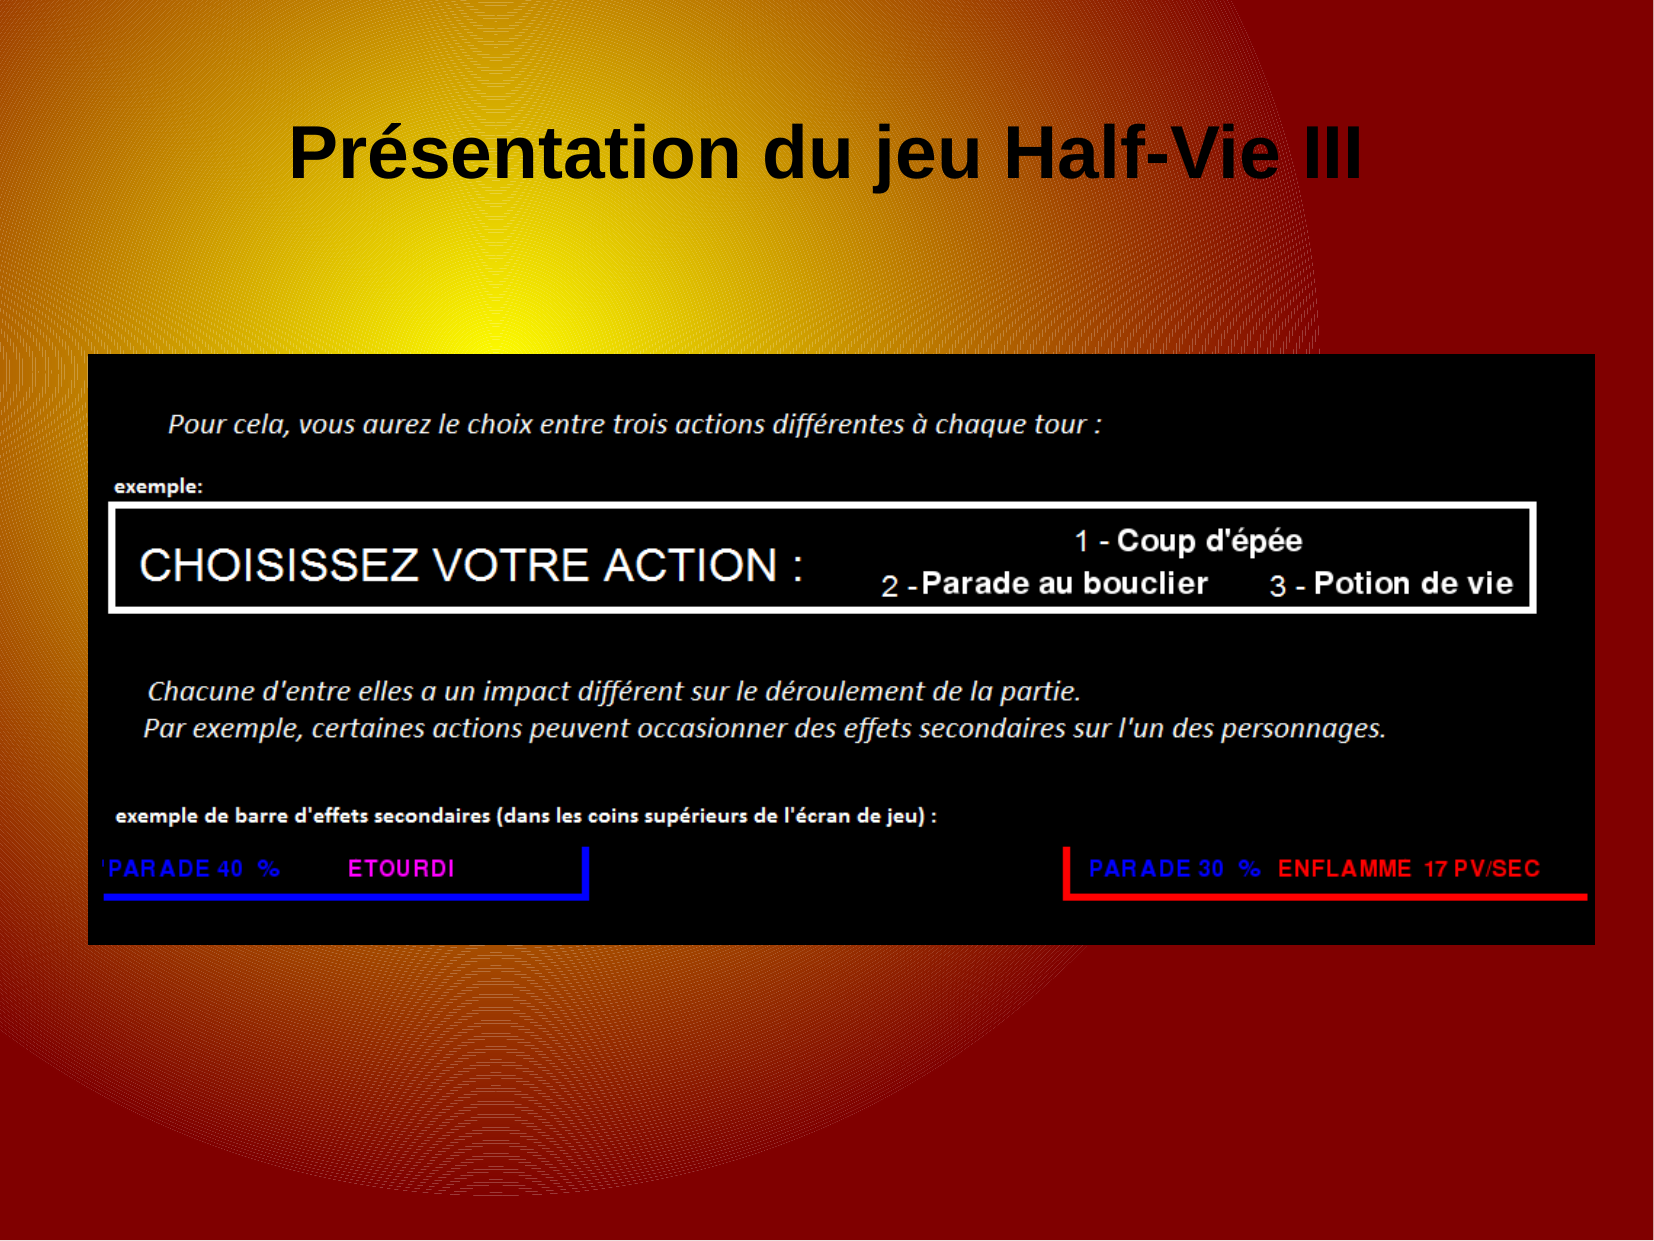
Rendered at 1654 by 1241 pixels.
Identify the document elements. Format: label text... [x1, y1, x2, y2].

title Présentation du jeu Half-Vie III [82, 49, 1571, 257]
picture [88, 354, 1595, 945]
